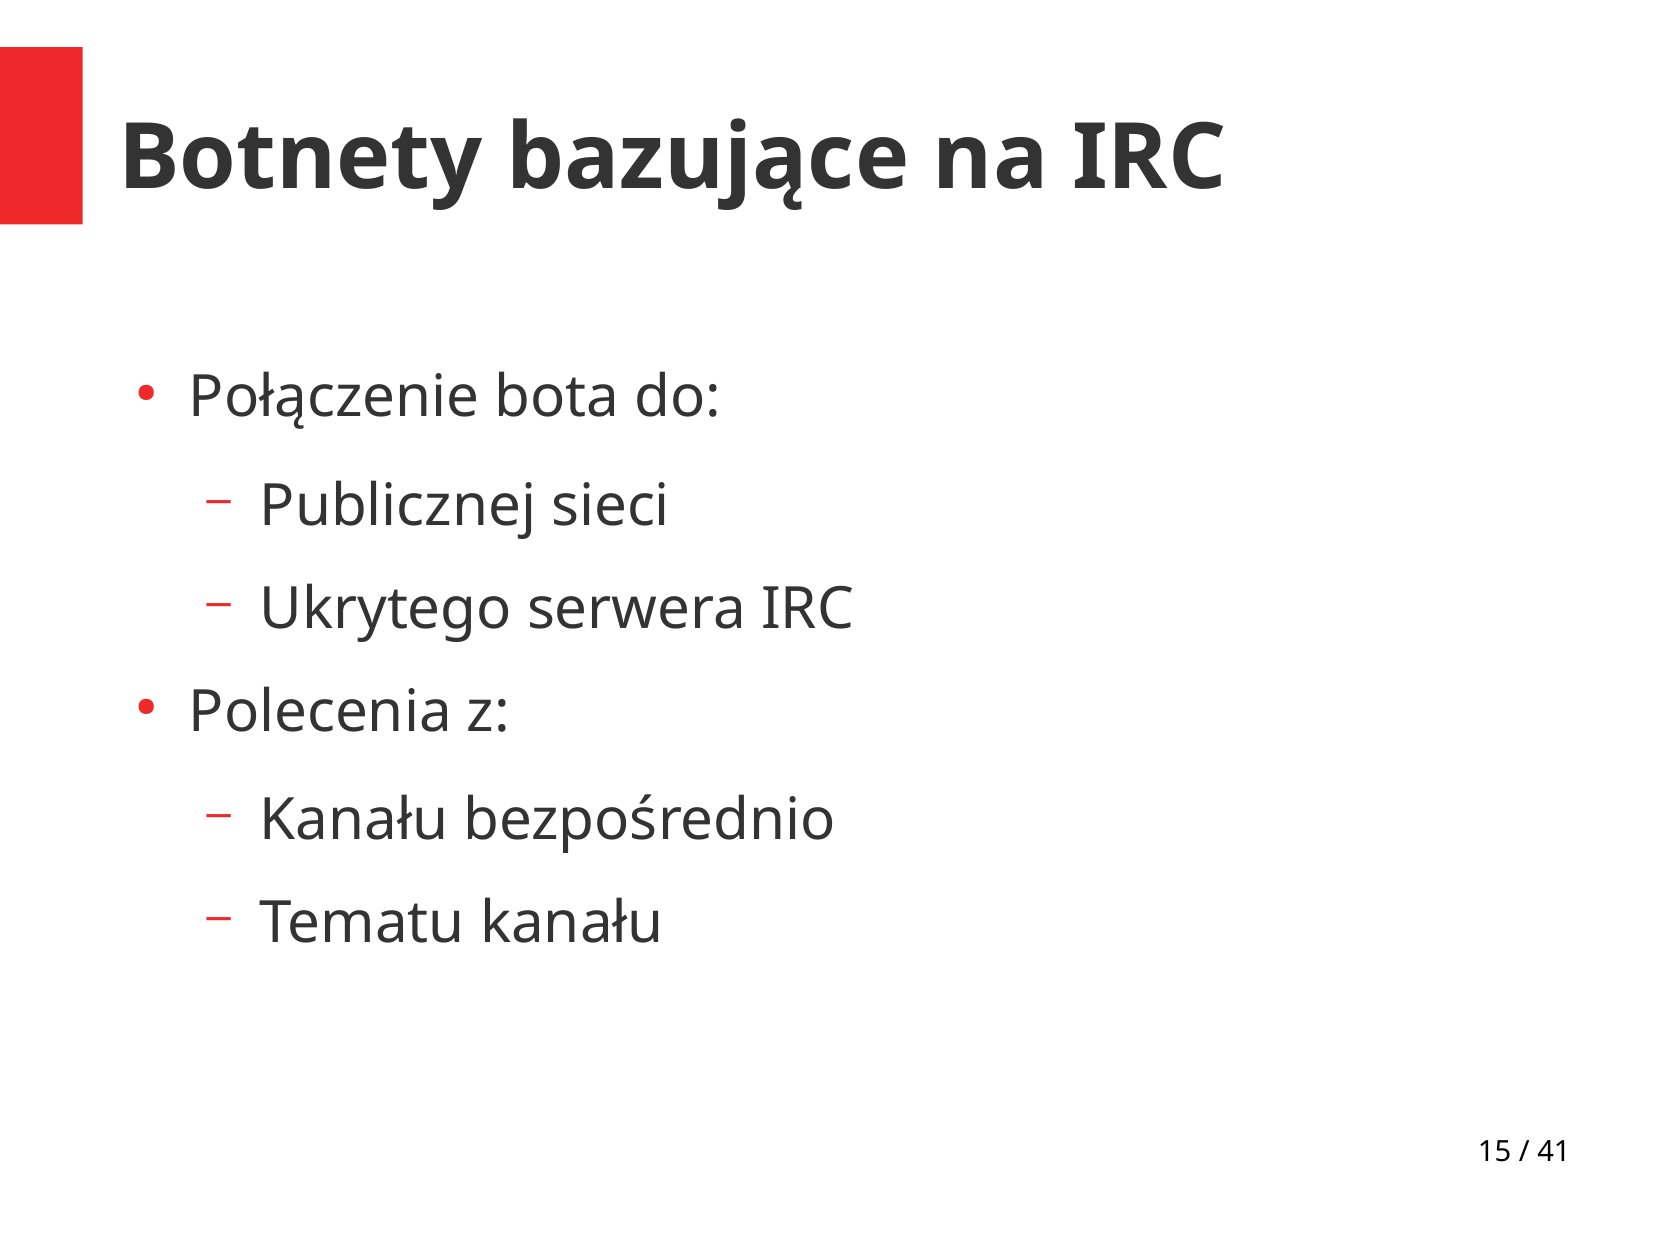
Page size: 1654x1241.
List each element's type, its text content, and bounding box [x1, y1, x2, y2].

list Połączenie bota do: Publicznej sieci Ukrytego serwera IRC Polecenia z: Kanału bezpośrednio Tematu kanału [118, 354, 1536, 1074]
title Botnety bazujące na IRC [118, 49, 1571, 257]
